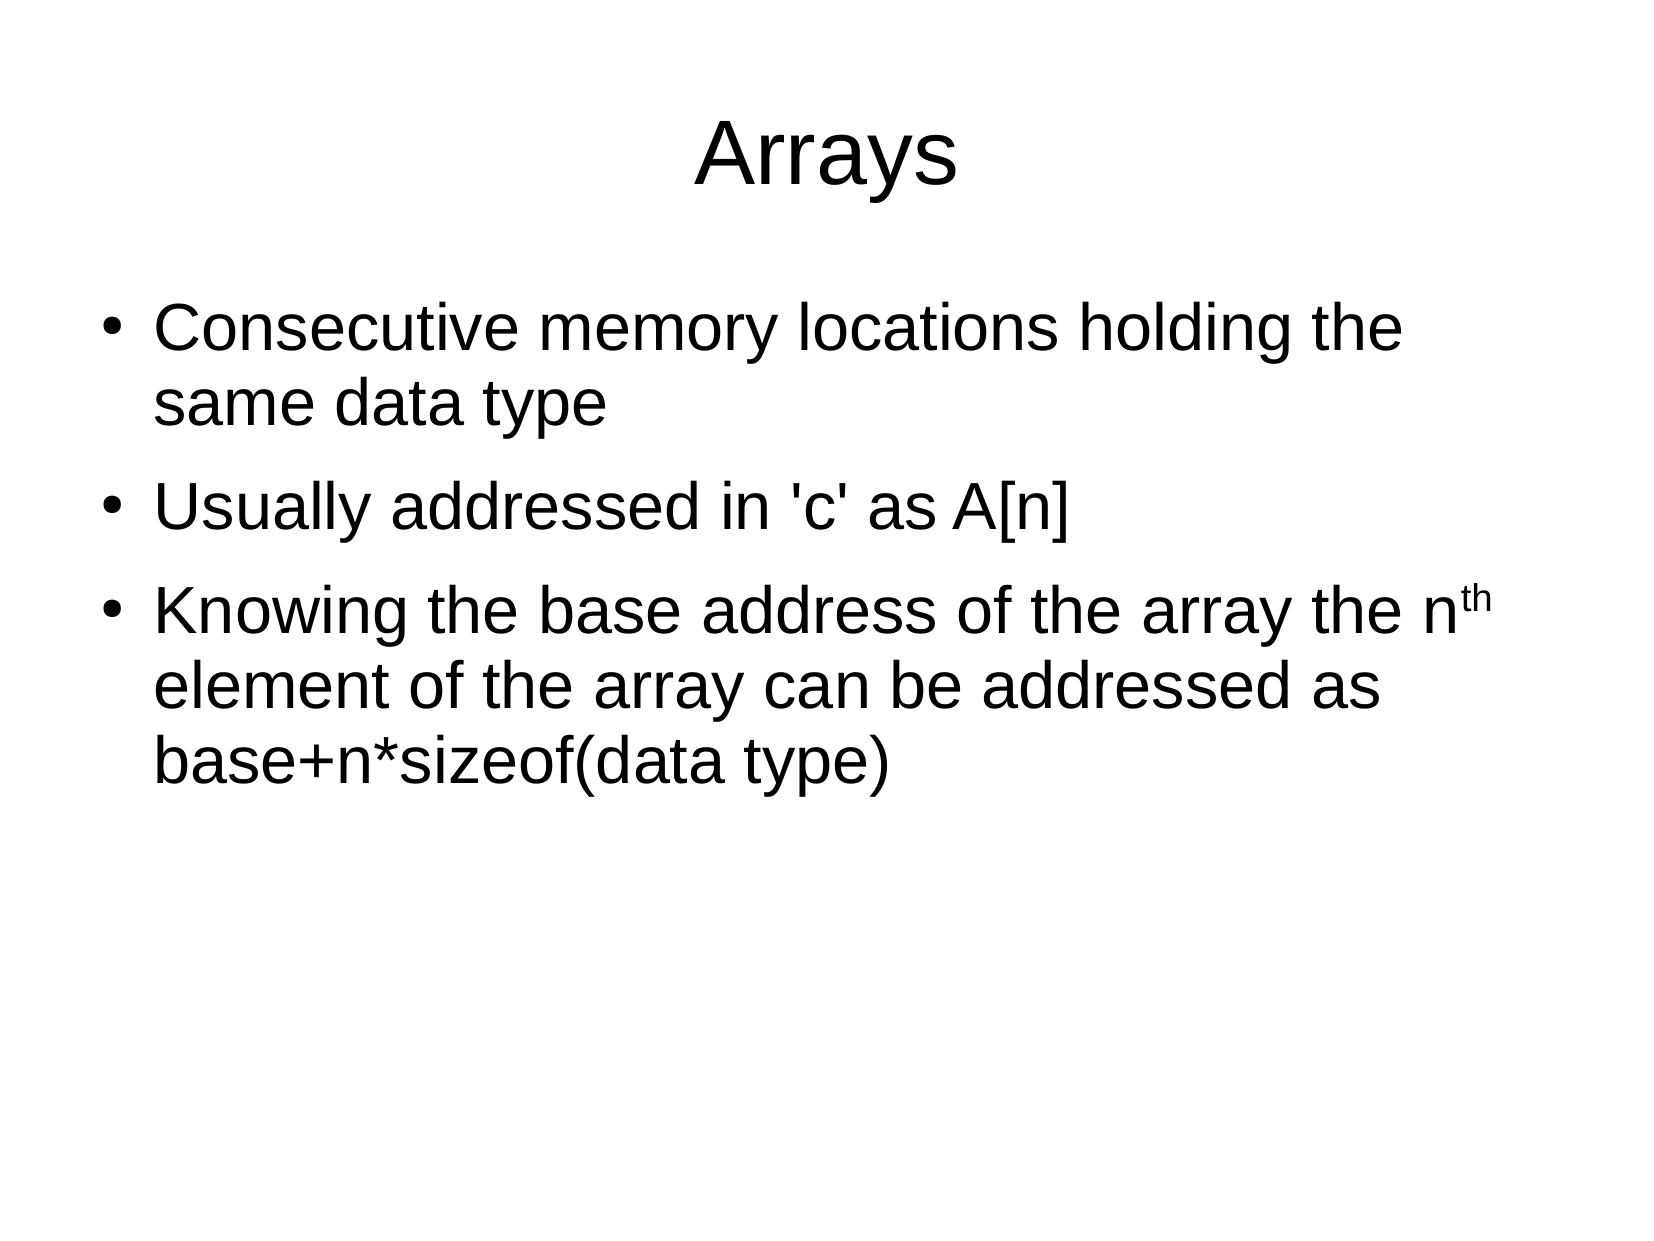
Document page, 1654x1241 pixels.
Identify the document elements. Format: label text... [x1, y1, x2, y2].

title Arrays [82, 49, 1571, 257]
list Consecutive memory locations holding the same data type Usually addressed in 'c' as A[n] Knowing the base address of the array the nth element of the array can be addressed as base+n*sizeof(data type) [82, 290, 1571, 1010]
